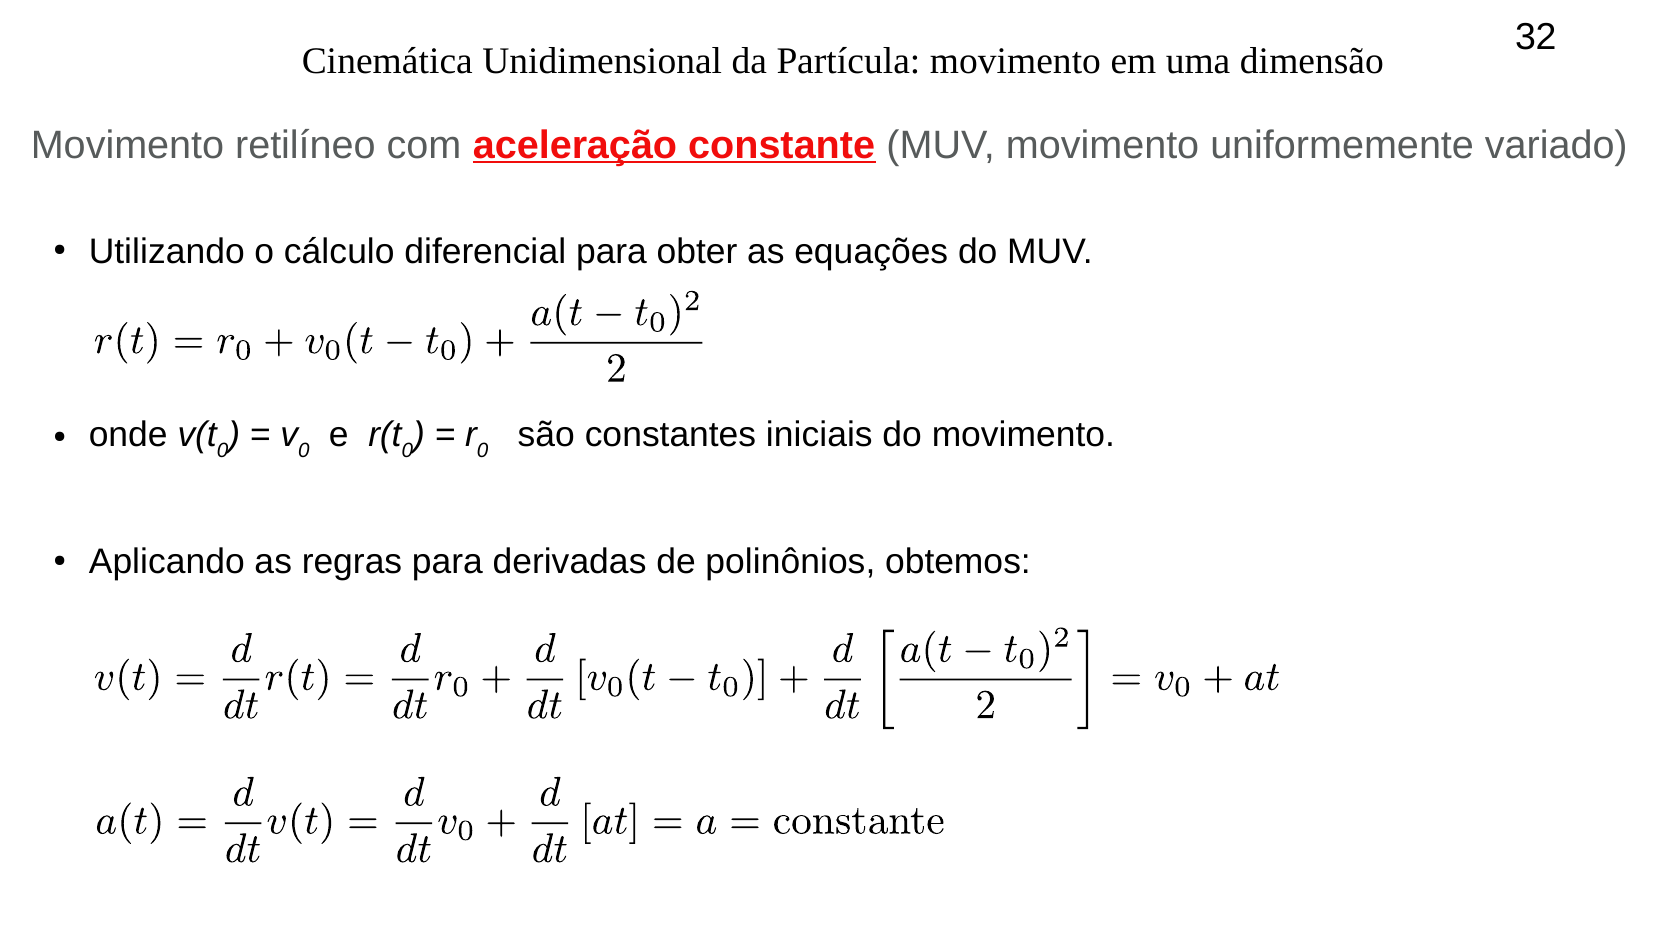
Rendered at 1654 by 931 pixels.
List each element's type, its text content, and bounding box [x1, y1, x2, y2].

text_box Utilizando o cálculo diferencial para obter as equações do MUV. onde v(t0) = v0 e r(t0) = r0 são constantes iniciais do movimento. Aplicando as regras para derivadas de polinônios, obtemos: [38, 203, 1537, 887]
text_box Movimento retilíneo com aceleração constante (MUV, movimento uniformemente variado) [16, 115, 1644, 175]
text_box Cinemática Unidimensional da Partícula: movimento em uma dimensão [287, 11, 1401, 89]
picture [93, 290, 703, 382]
picture [93, 627, 1280, 730]
text_box <number> [1500, 7, 1654, 78]
picture [93, 775, 946, 865]
